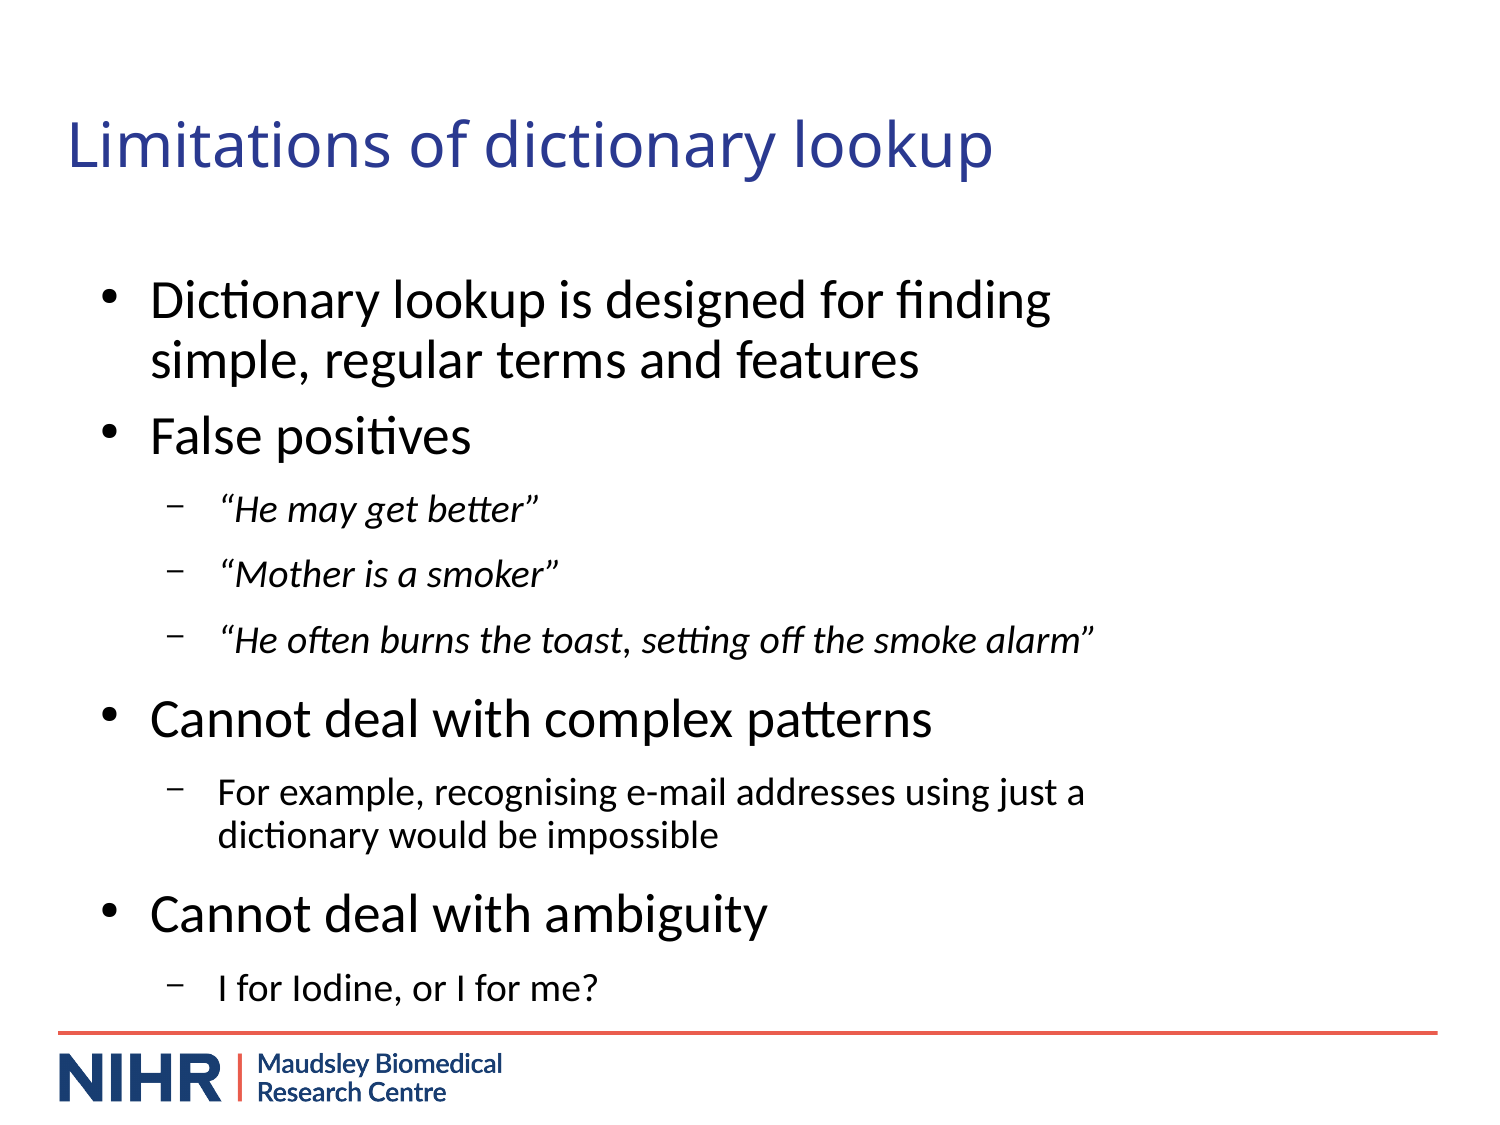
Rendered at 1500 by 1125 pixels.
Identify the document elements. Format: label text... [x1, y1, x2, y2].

picture [29, 1018, 531, 1125]
list Dictionary lookup is designed for finding simple, regular terms and features False positives “He may get better” “Mother is a smoker” “He often burns the toast, setting off the smoke alarm” Cannot deal with complex patterns For example, recognising e-mail addresses using just a dictionary would be impossible Cannot deal with ambiguity I for Iodine, or I for me? [68, 263, 1241, 1018]
title Limitations of dictionary lookup [51, 89, 1449, 223]
